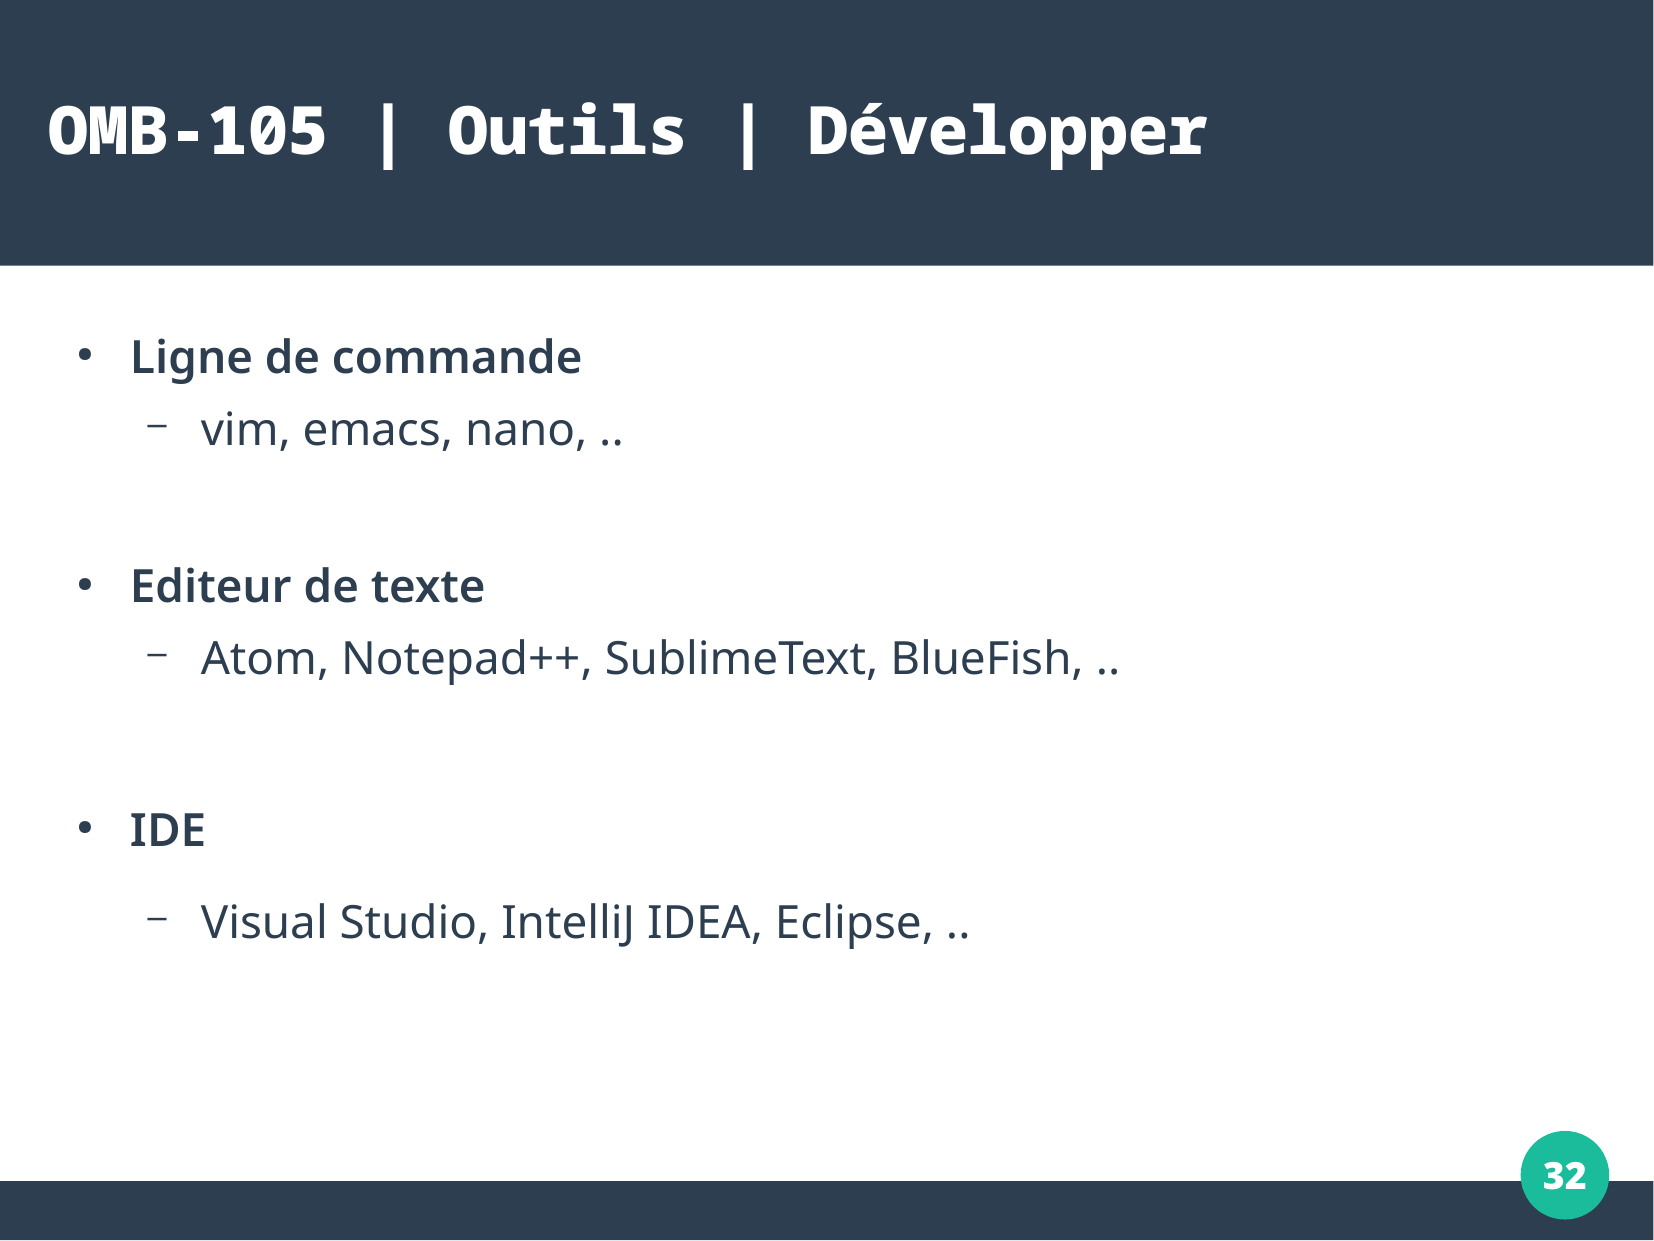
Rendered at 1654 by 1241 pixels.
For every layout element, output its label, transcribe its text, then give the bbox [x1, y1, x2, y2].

list Ligne de commande vim, emacs, nano, .. Editeur de texte Atom, Notepad++, SublimeText, BlueFish, .. IDE Visual Studio, IntelliJ IDEA, Eclipse, .. [59, 324, 1576, 1152]
title OMB-105 | Outils | Développer [49, 50, 1585, 208]
